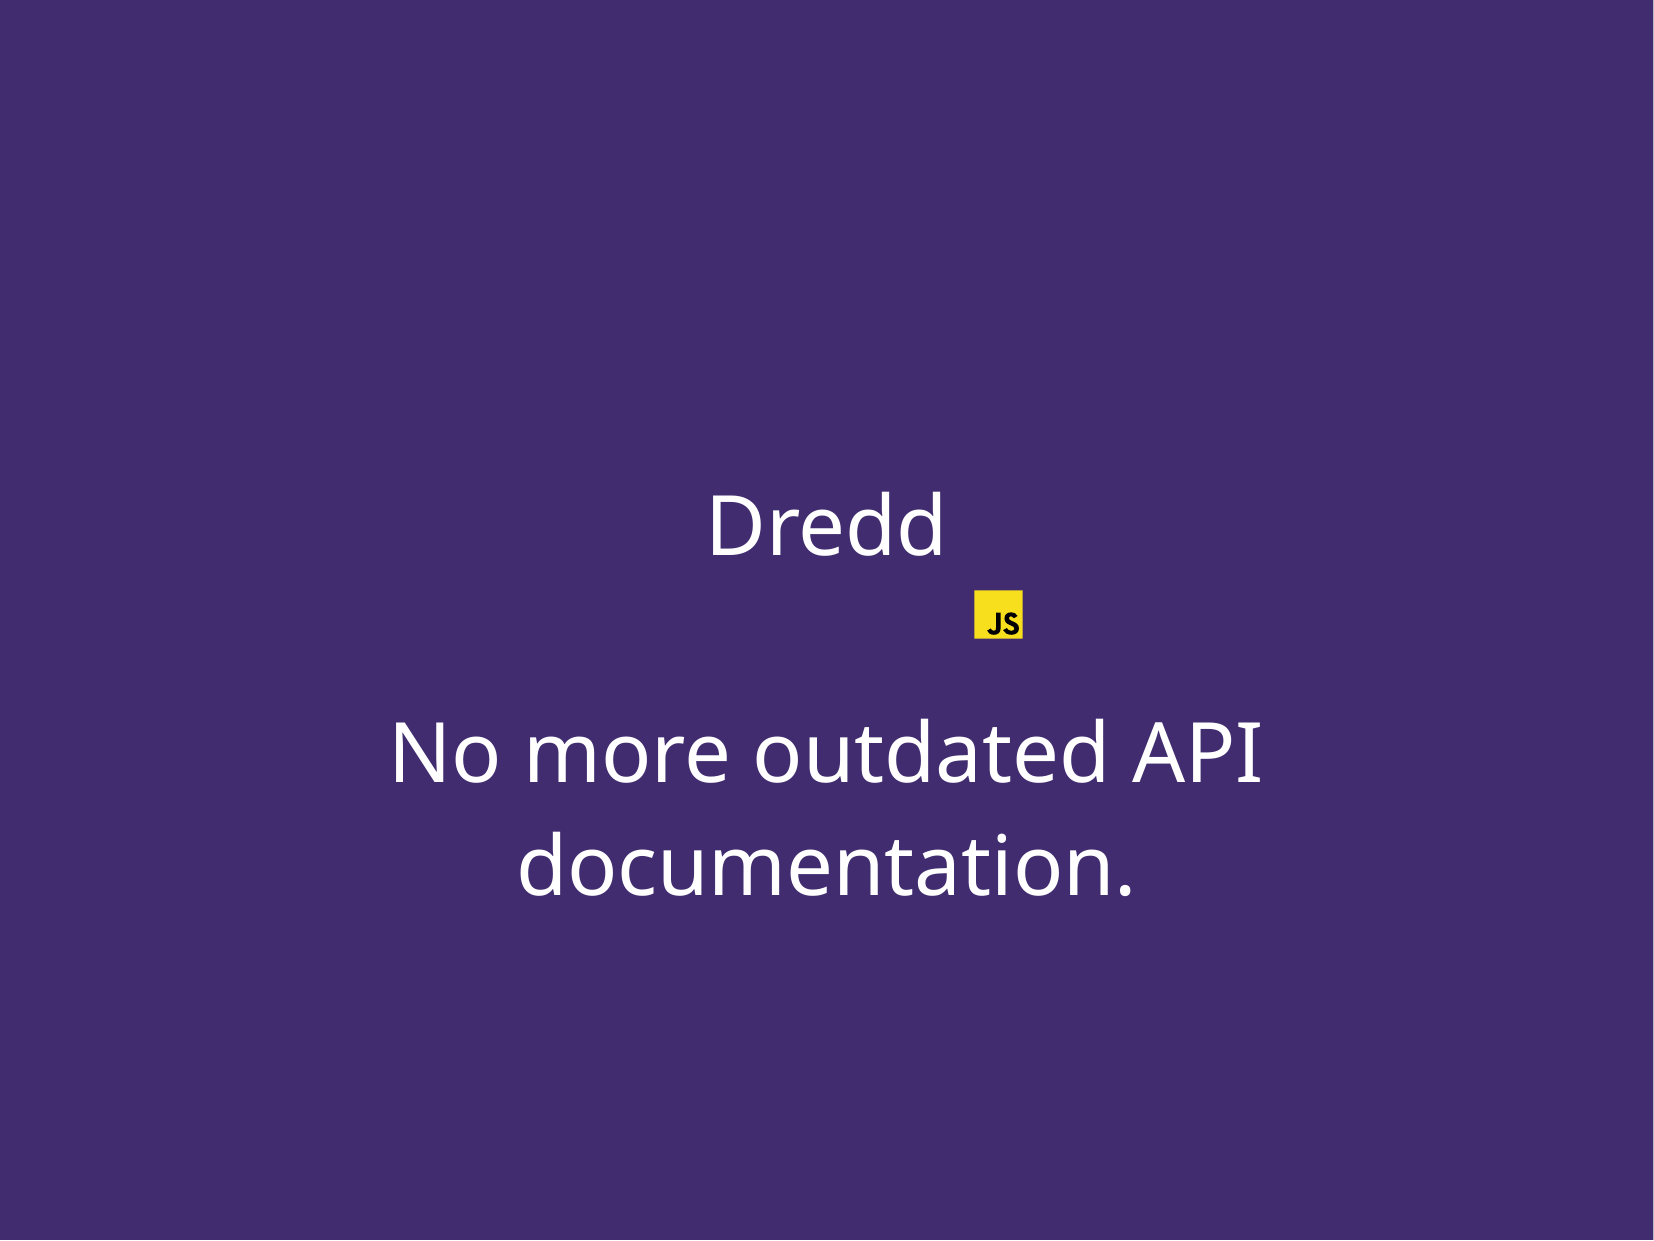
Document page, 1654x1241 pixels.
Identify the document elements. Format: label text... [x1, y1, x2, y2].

picture [974, 590, 1023, 639]
subtitle Dredd No more outdated API documentation. [82, 49, 1571, 1111]
